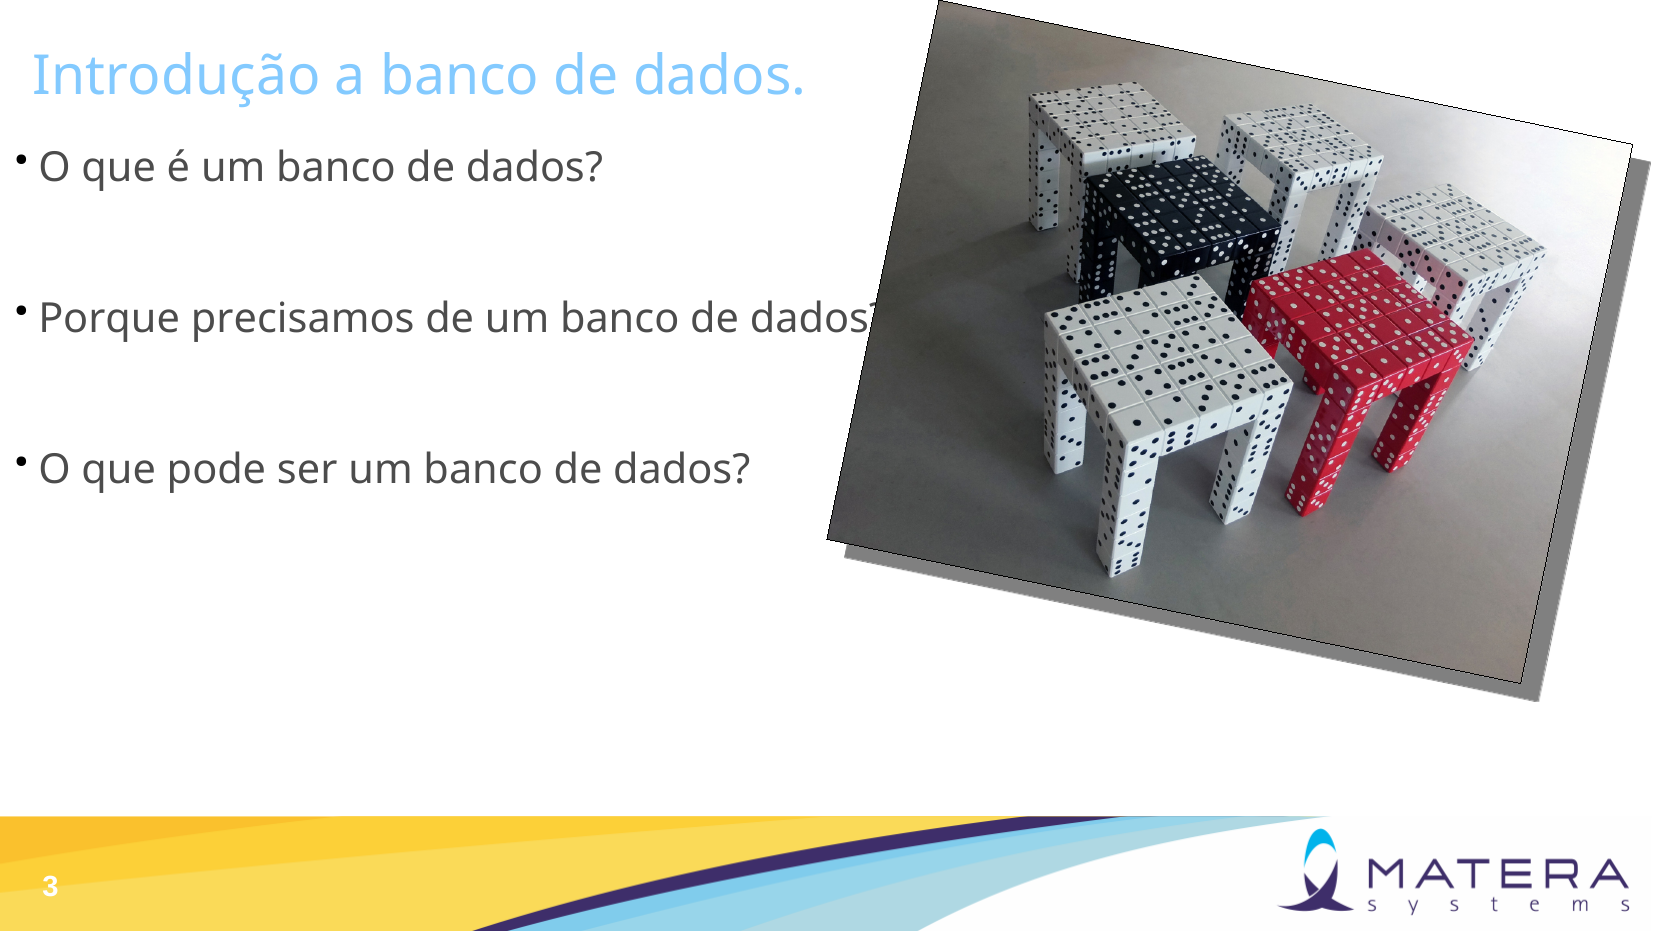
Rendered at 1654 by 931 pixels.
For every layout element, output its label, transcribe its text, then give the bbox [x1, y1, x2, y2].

picture [0, 816, 1652, 931]
title Introdução a banco de dados. [32, 24, 933, 137]
picture [826, 0, 1633, 684]
list O que é um banco de dados? Porque precisamos de um banco de dados? O que pode ser um banco de dados? [0, 141, 1654, 801]
title Introdução a banco de dados. [1060, 24, 1628, 137]
